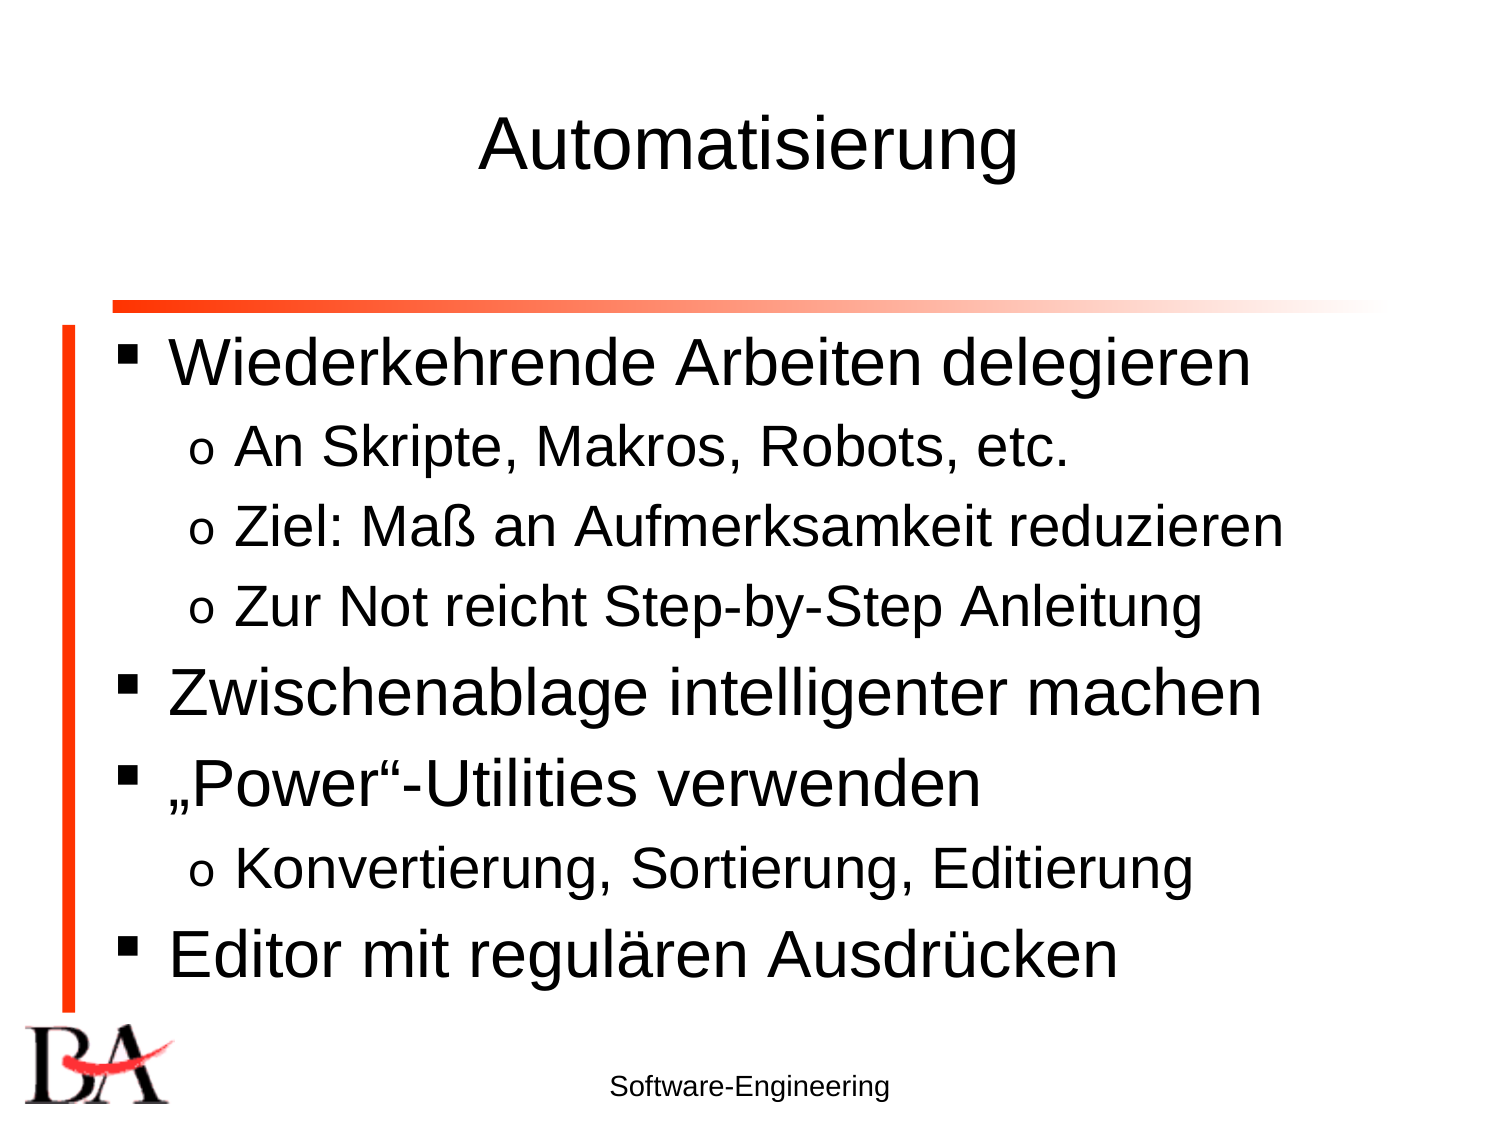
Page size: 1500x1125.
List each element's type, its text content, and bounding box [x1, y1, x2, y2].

list Wiederkehrende Arbeiten delegieren An Skripte, Makros, Robots, etc. Ziel: Maß an Aufmerksamkeit reduzieren Zur Not reicht Step-by-Step Anleitung Zwischenablage intelligenter machen „Power“-Utilities verwenden Konvertierung, Sortierung, Editierung Editor mit regulären Ausdrücken [112, 324, 1388, 1036]
picture [24, 1024, 175, 1104]
title Automatisierung [112, 28, 1388, 259]
